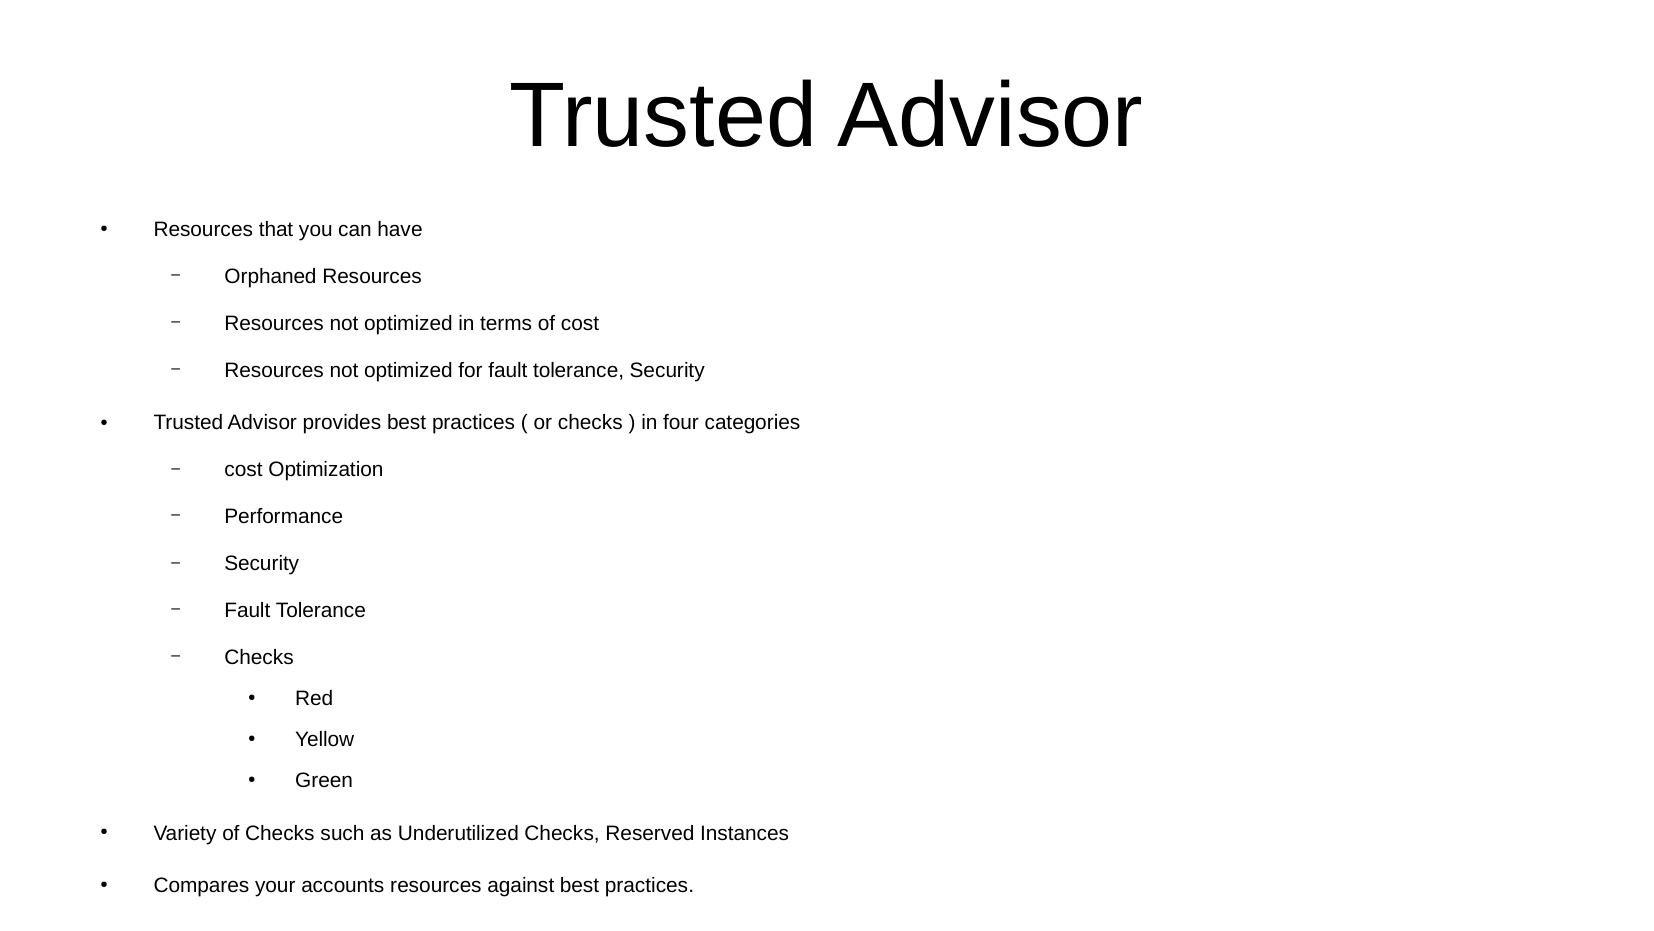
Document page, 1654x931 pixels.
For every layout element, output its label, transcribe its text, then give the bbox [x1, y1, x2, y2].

title Trusted Advisor [82, 37, 1571, 193]
list Resources that you can have Orphaned Resources Resources not optimized in terms of cost Resources not optimized for fault tolerance, Security Trusted Advisor provides best practices ( or checks ) in four categories cost Optimization Performance Security Fault Tolerance Checks Red Yellow Green Variety of Checks such as Underutilized Checks, Reserved Instances Compares your accounts resources against best practices. [82, 217, 1571, 916]
